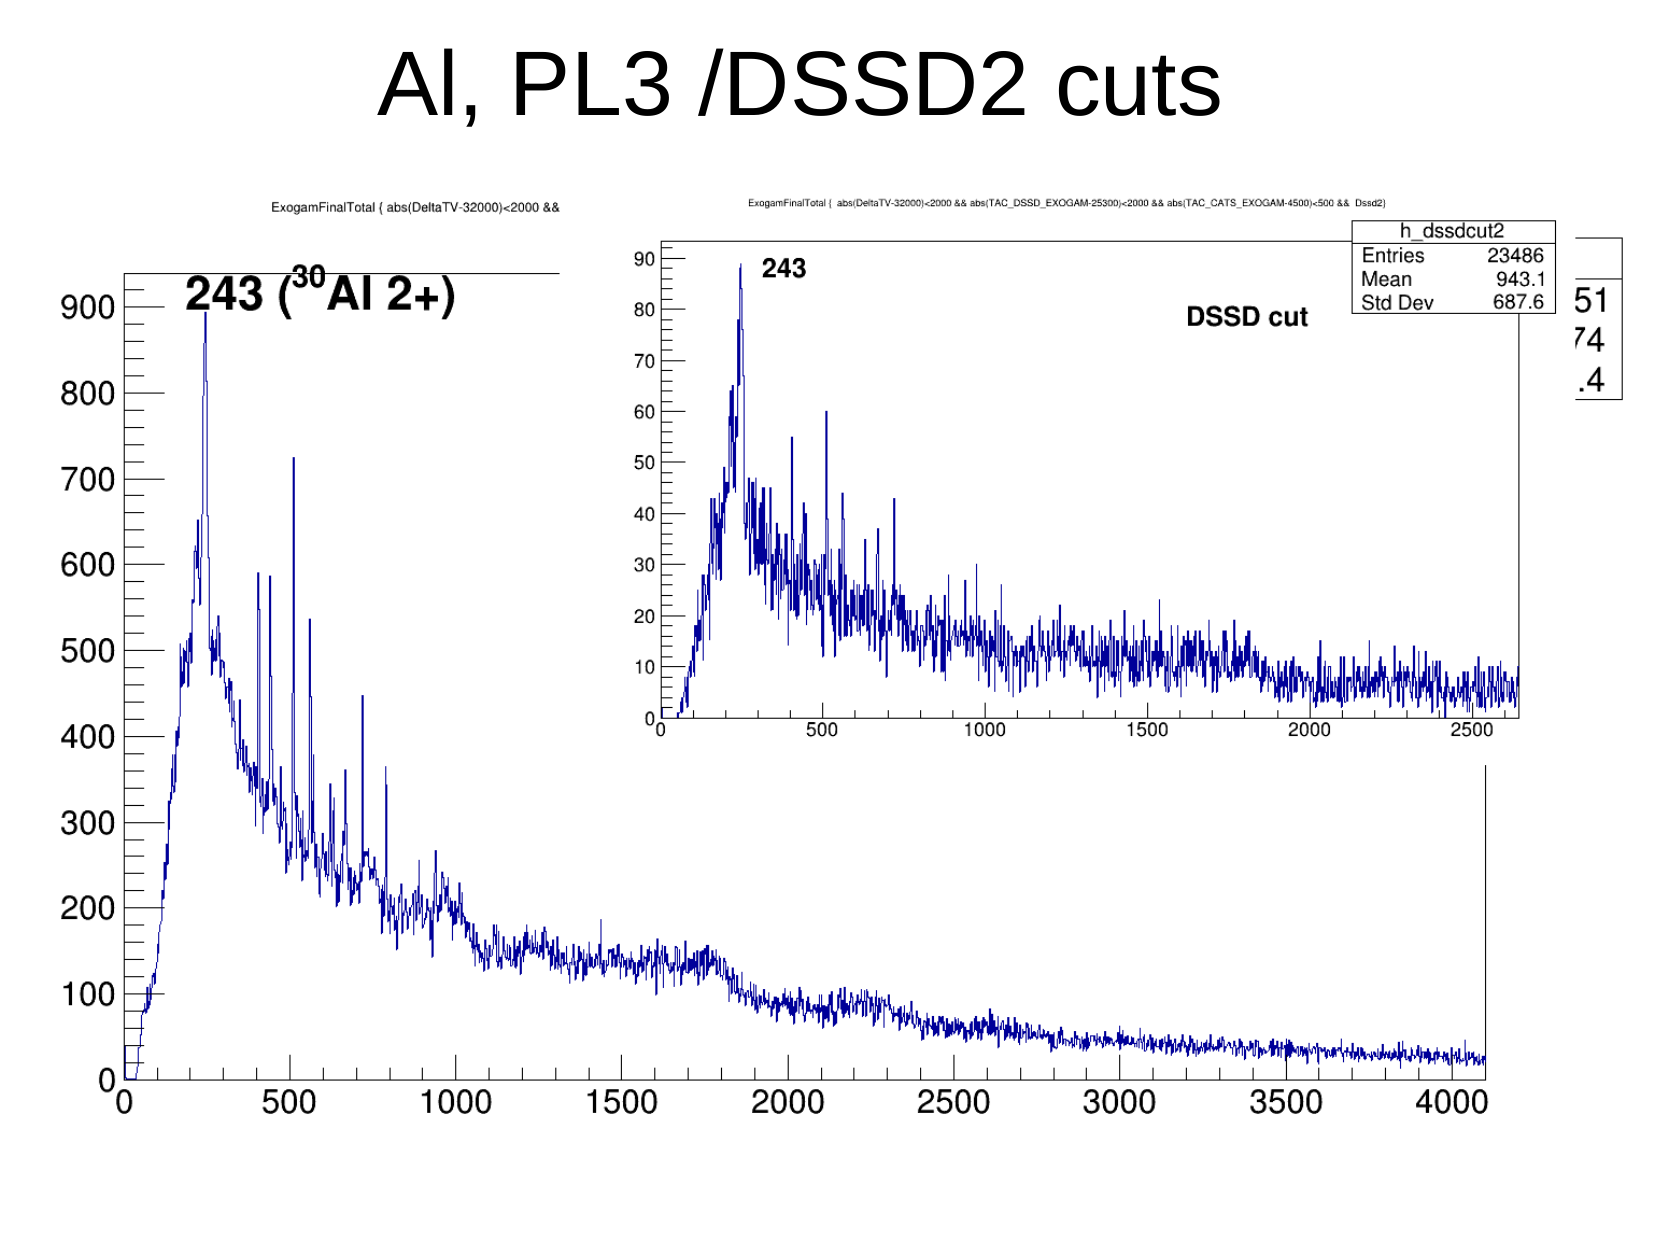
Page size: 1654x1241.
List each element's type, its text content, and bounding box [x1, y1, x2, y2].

picture [0, 188, 1654, 1171]
title Al, PL3 /DSSD2 cuts [56, 2, 1546, 166]
